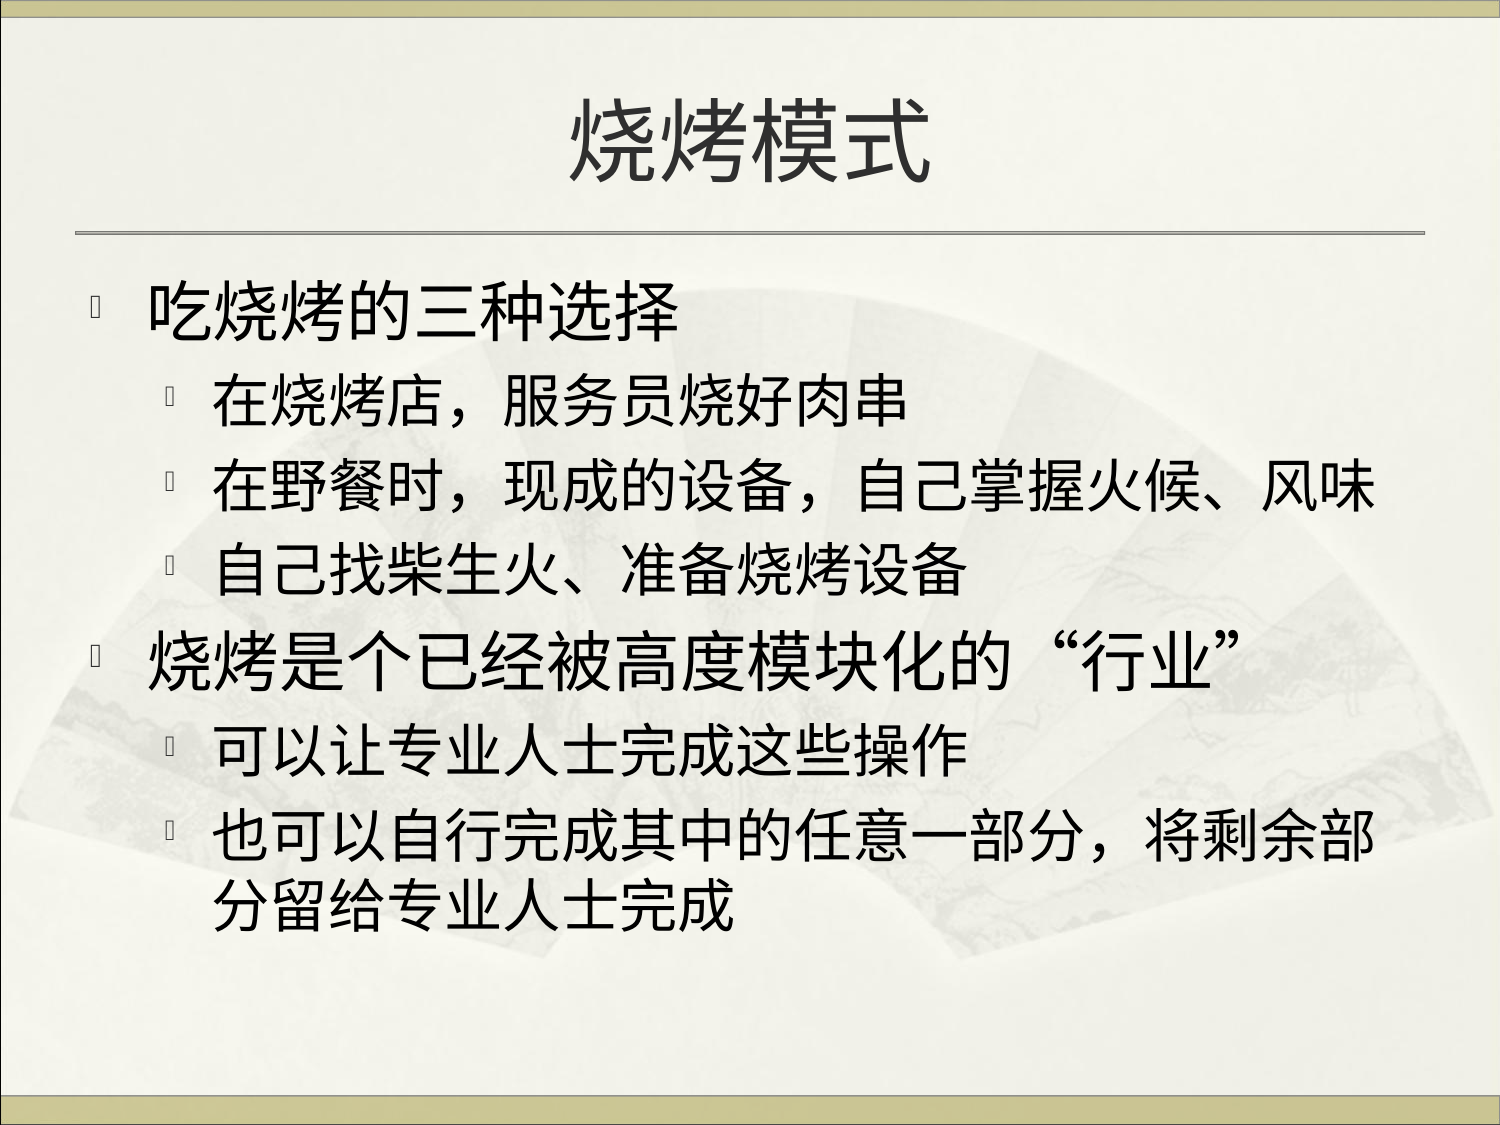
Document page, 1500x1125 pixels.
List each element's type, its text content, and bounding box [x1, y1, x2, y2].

title 烧烤模式 [75, 45, 1426, 233]
picture [0, 0, 1500, 1125]
list 吃烧烤的三种选择 在烧烤店，服务员烧好肉串 在野餐时，现成的设备，自己掌握火候、风味 自己找柴生火、准备烧烤设备 烧烤是个已经被高度模块化的“行业” 可以让专业人士完成这些操作 也可以自行完成其中的任意一部分，将剩余部分留给专业人士完成 [75, 262, 1426, 1032]
